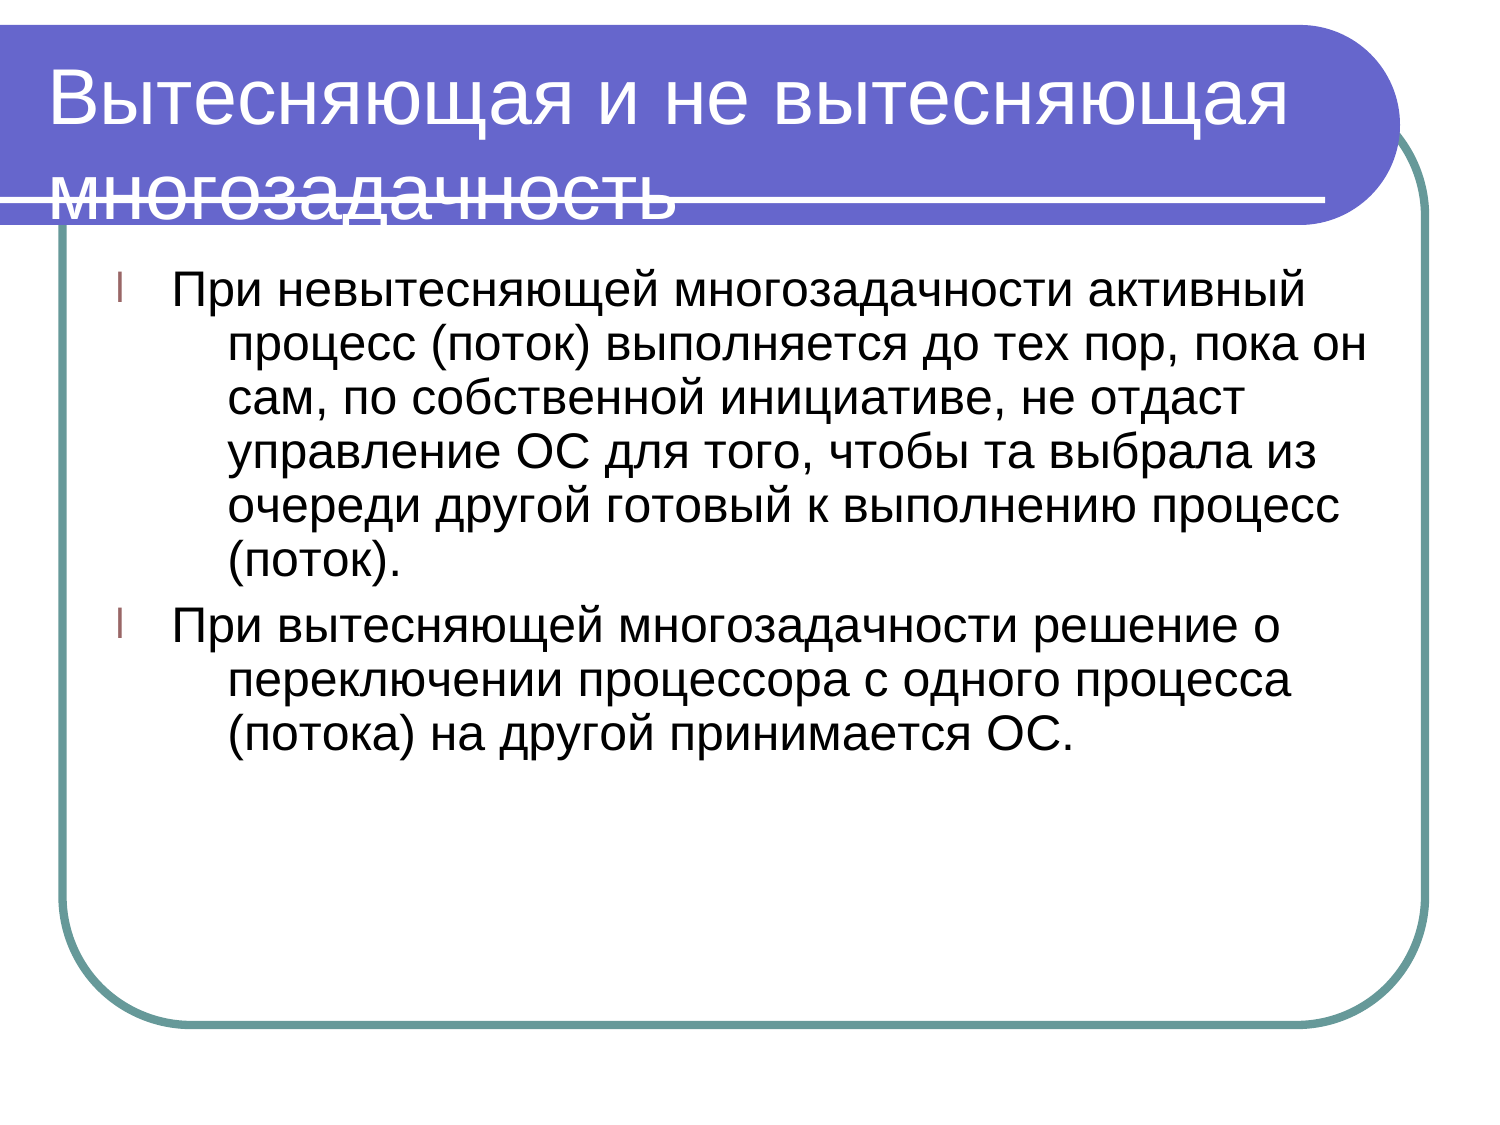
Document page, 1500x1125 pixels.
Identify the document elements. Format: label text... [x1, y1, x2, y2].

title Вытесняющая и не вытесняющая многозадачность [32, 37, 1347, 188]
list При невытесняющей многозадачности активный процесс (поток) выполняется до тех пор, пока он сам, по собственной инициативе, не отдаст управление ОС для того, чтобы та выбрала из очереди другой готовый к выполнению процесс (поток). При вытесняющей многозадачности решение о переключении процессора с одного процесса (потока) на другой принимается ОС. [99, 255, 1400, 776]
